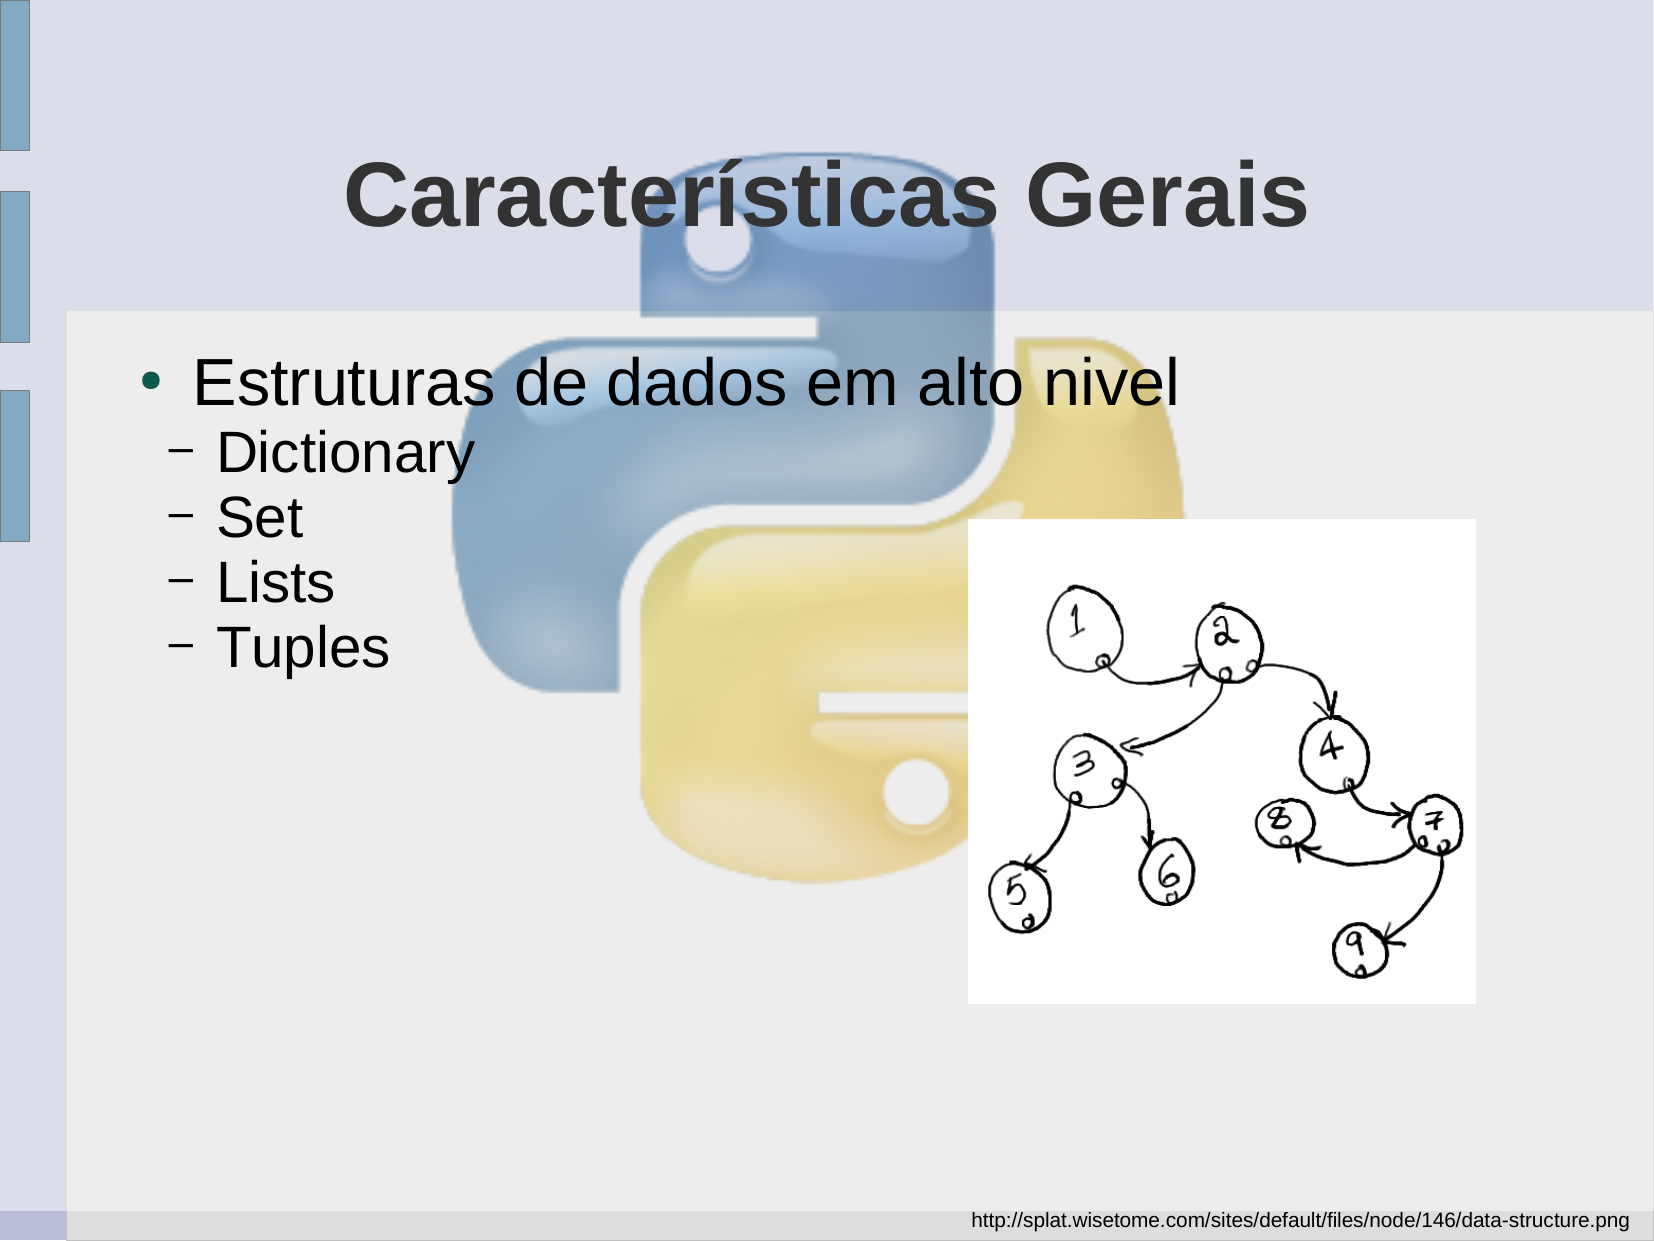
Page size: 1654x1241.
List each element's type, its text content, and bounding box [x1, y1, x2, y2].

text_box http://splat.wisetome.com/sites/default/files/node/146/data-structure.png [956, 1201, 1654, 1241]
picture [0, 0, 1654, 1211]
title Características Gerais [121, 91, 1534, 299]
list Estruturas de dados em alto nivel Dictionary Set Lists Tuples [121, 344, 1534, 1127]
